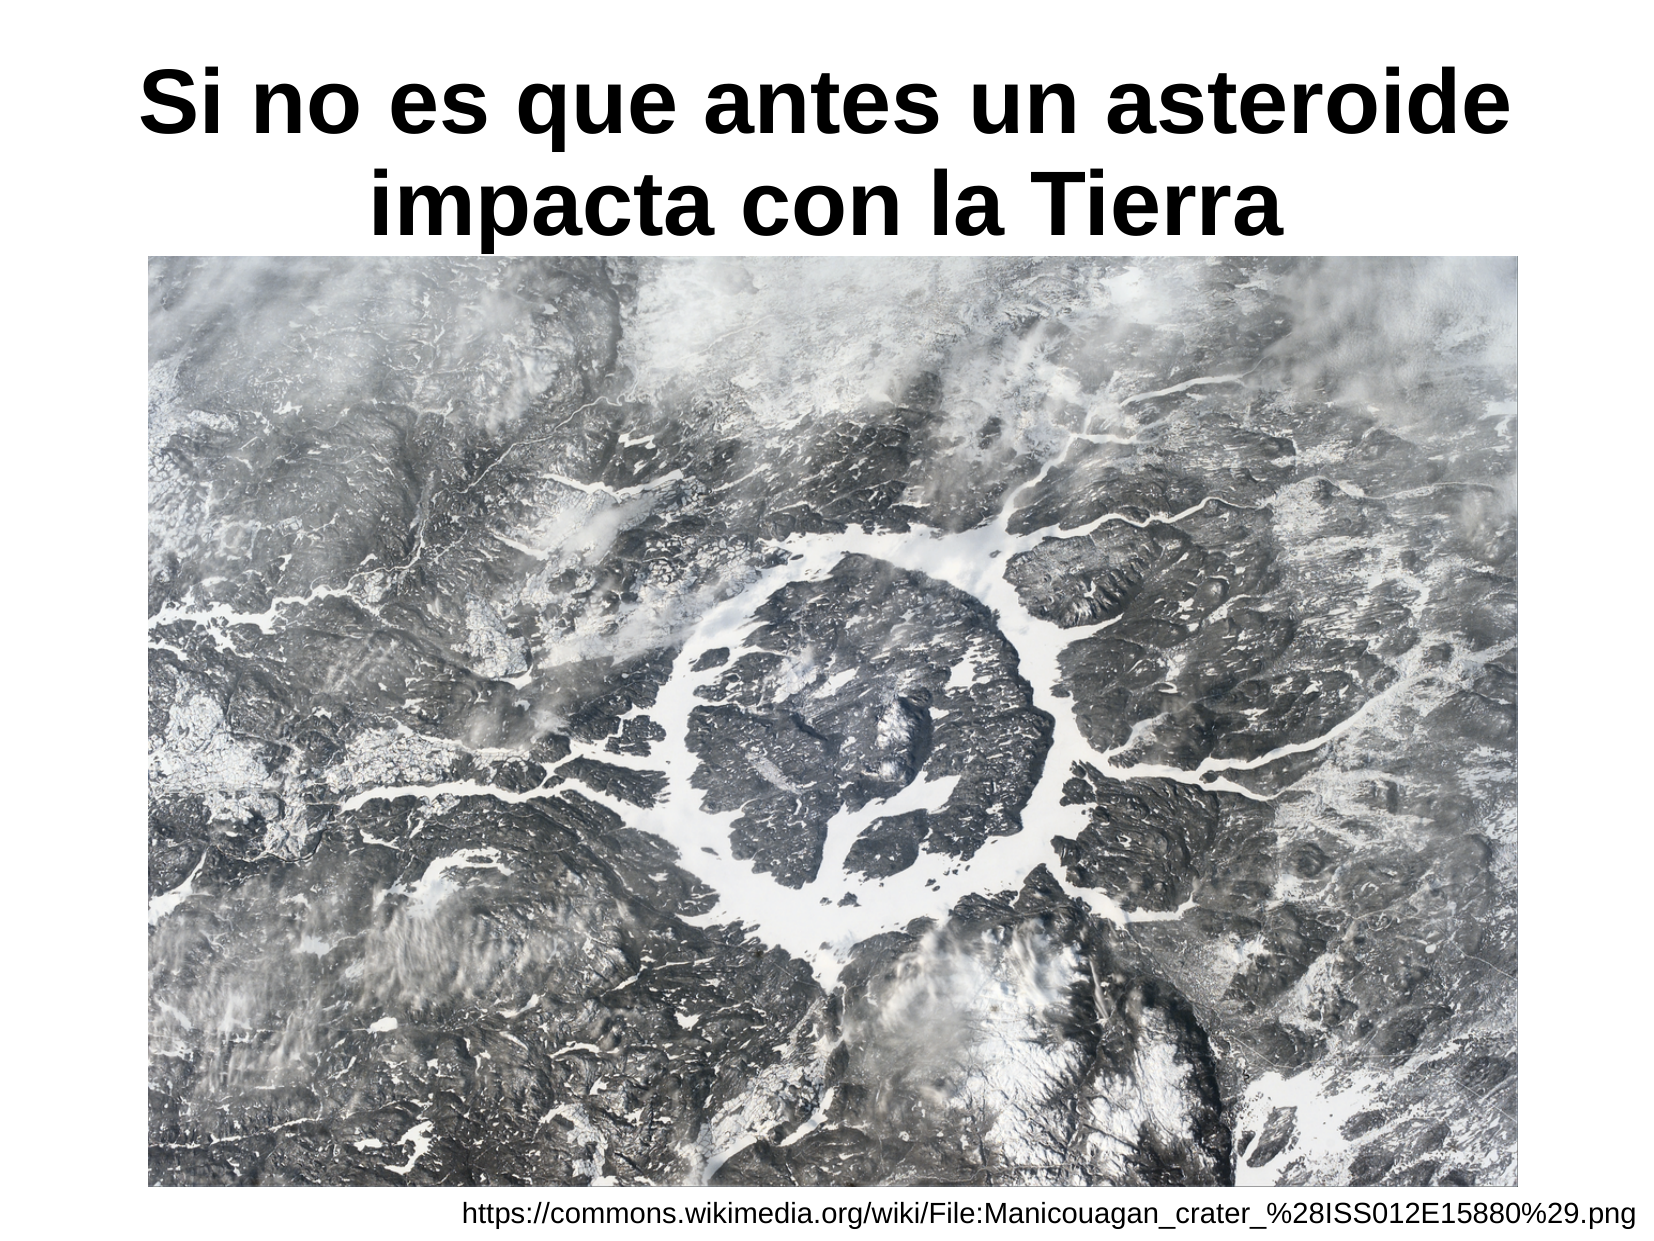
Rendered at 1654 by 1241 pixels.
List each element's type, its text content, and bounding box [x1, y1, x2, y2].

title Si no es que antes un asteroide impacta con la Tierra [82, 49, 1571, 257]
text_box https://commons.wikimedia.org/wiki/File:Manicouagan_crater_%28ISS012E15880%29.png [447, 1189, 1654, 1241]
picture [148, 256, 1518, 1187]
